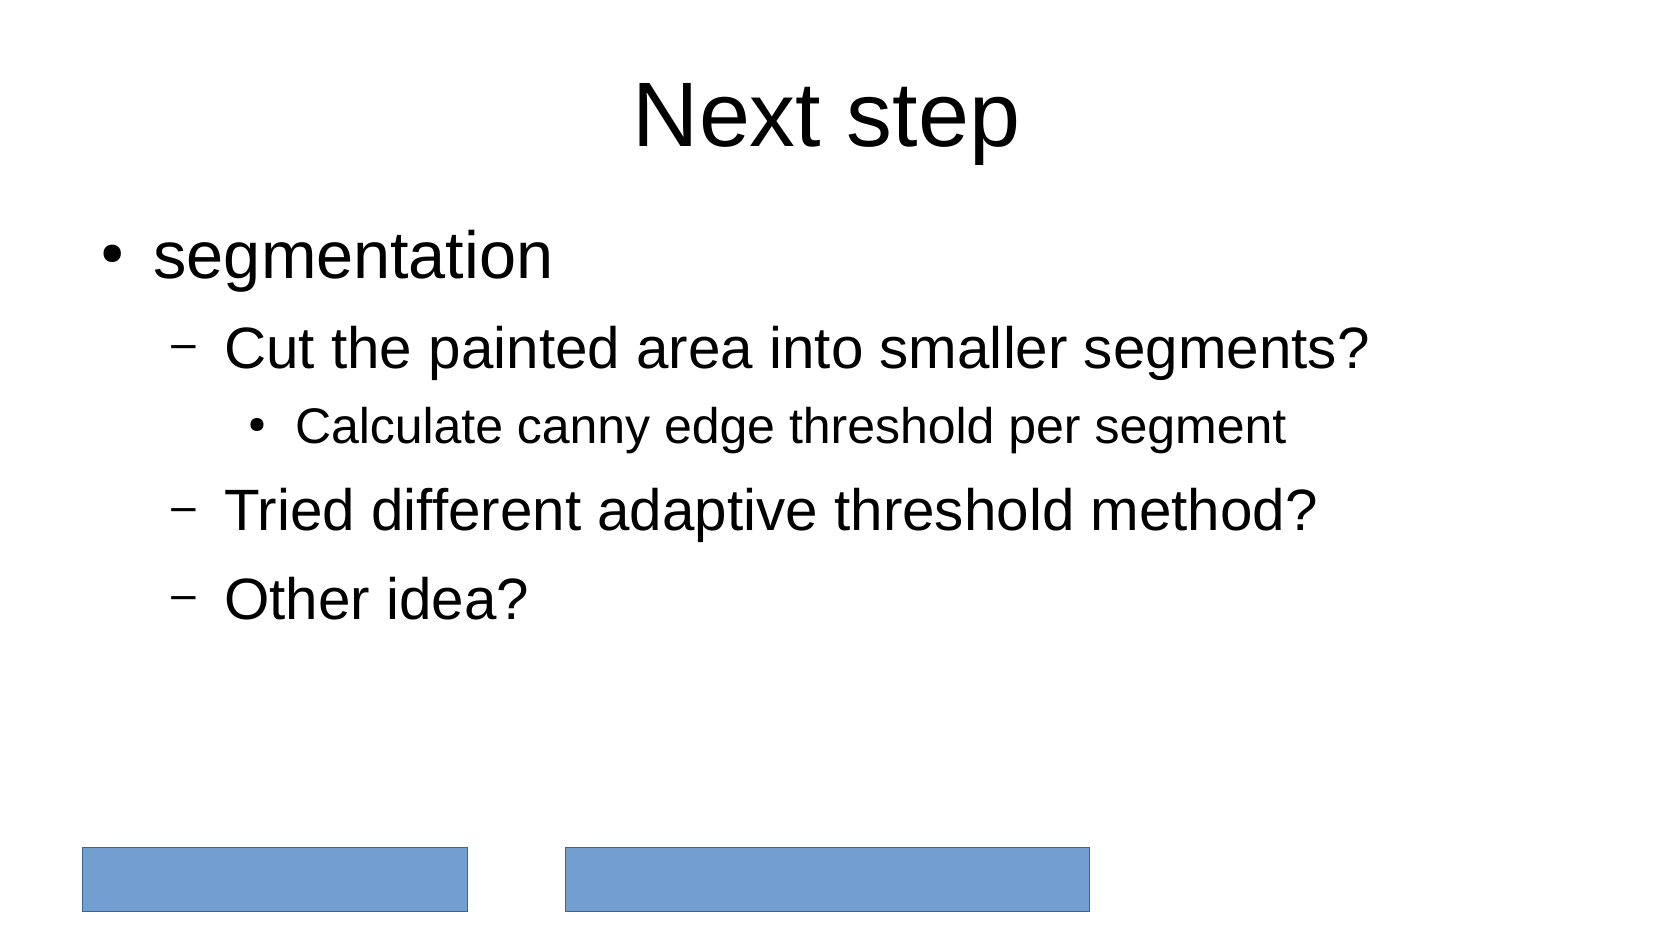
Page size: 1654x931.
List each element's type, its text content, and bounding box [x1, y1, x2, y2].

list segmentation Cut the painted area into smaller segments? Calculate canny edge threshold per segment Tried different adaptive threshold method? Other idea? [82, 217, 1571, 758]
title Next step [82, 37, 1571, 193]
